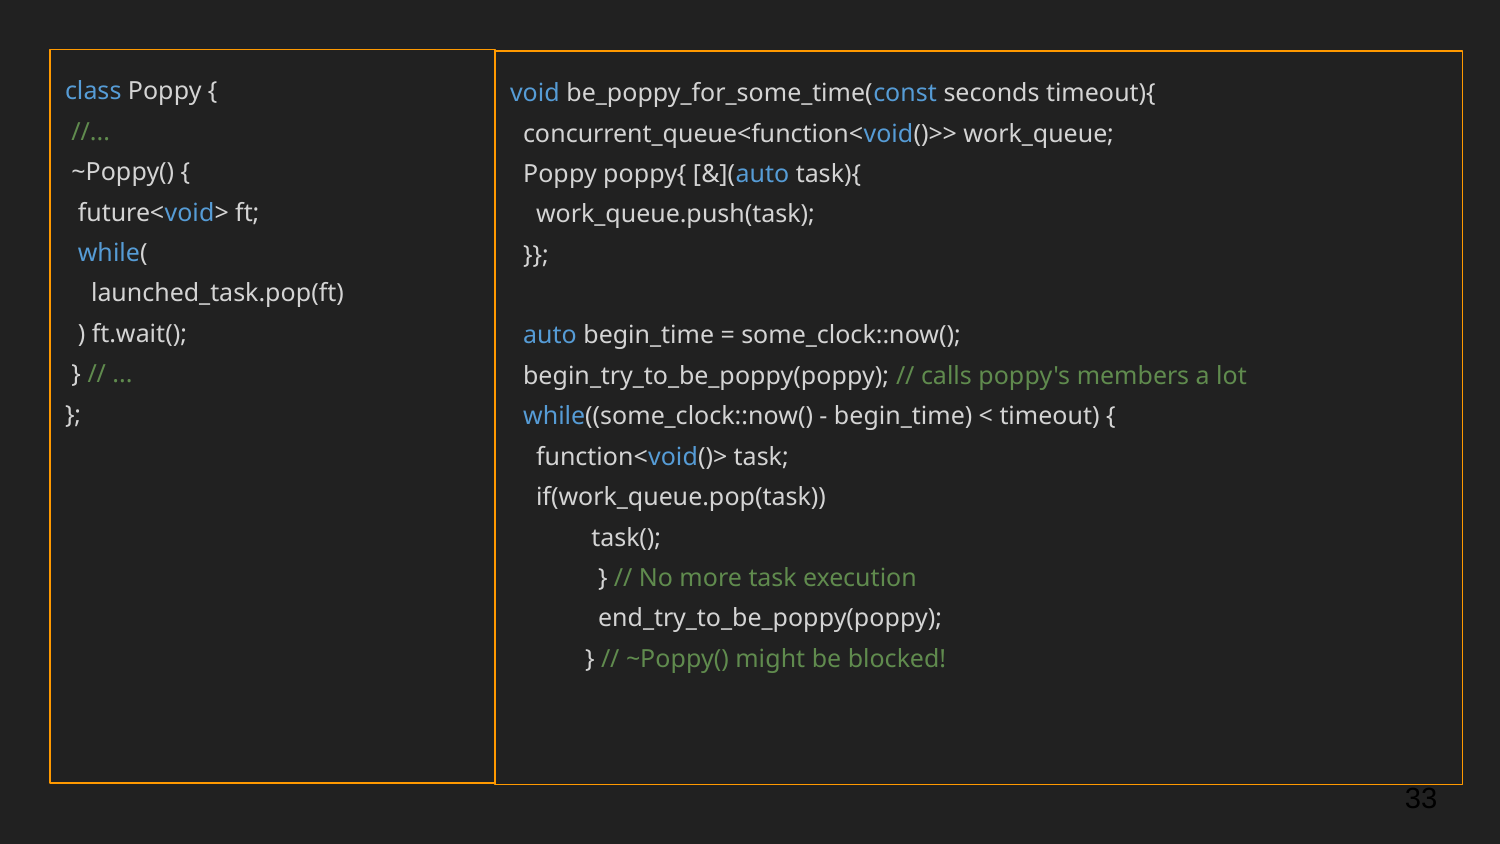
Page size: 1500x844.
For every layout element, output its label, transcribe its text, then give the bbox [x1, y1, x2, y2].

list void be_poppy_for_some_time(const seconds timeout){ concurrent_queue<function<void()>> work_queue; Poppy poppy{ [&](auto task){ work_queue.push(task); }}; auto begin_time = some_clock::now(); begin_try_to_be_poppy(poppy); // calls poppy's members a lot while((some_clock::now() - begin_time) < timeout) { function<void()> task; if(work_queue.pop(task)) task(); } // No more task execution end_try_to_be_poppy(poppy); } // ~Poppy() might be blocked! [495, 51, 1463, 785]
list class Poppy { //... ~Poppy() { future<void> ft; while( launched_task.pop(ft) ) ft.wait(); } // ... }; [50, 49, 496, 783]
slide_number <number> [1389, 764, 1480, 830]
